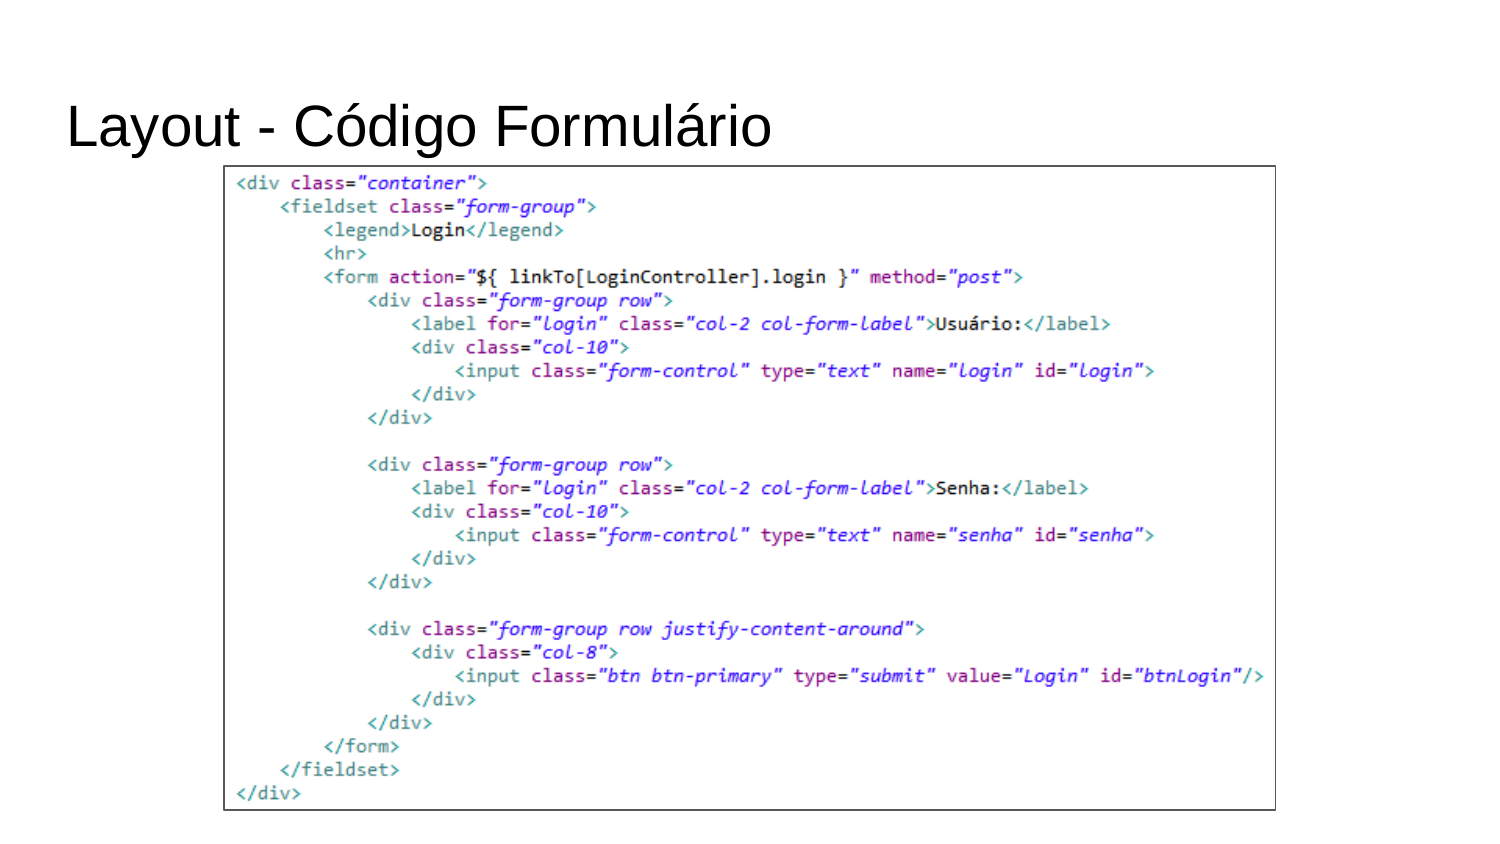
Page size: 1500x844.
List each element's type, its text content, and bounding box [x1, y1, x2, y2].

title Layout - Código Formulário [51, 72, 1449, 167]
picture [225, 166, 1275, 810]
